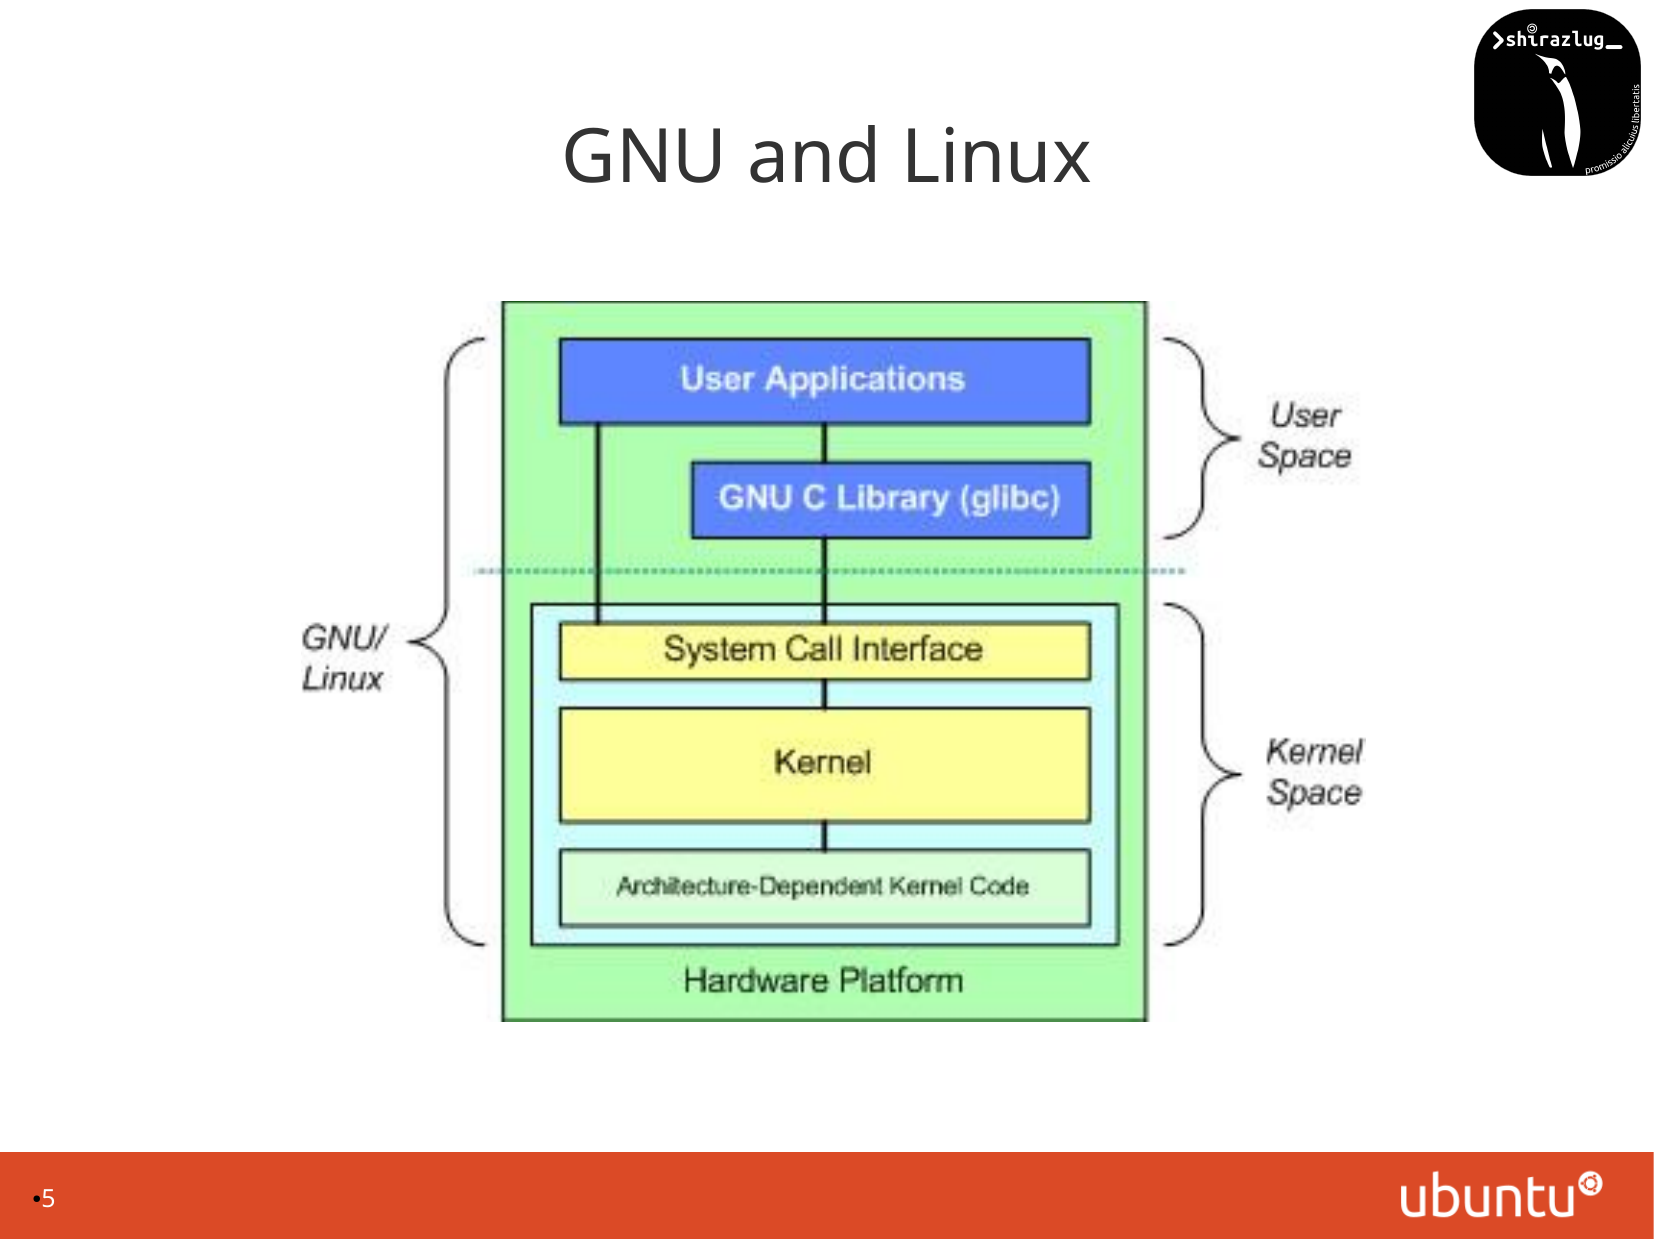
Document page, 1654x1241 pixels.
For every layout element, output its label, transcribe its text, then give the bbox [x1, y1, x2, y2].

picture [0, 1152, 1654, 1239]
picture [301, 301, 1366, 1022]
title GNU and Linux [82, 49, 1571, 257]
picture [1474, 9, 1641, 176]
